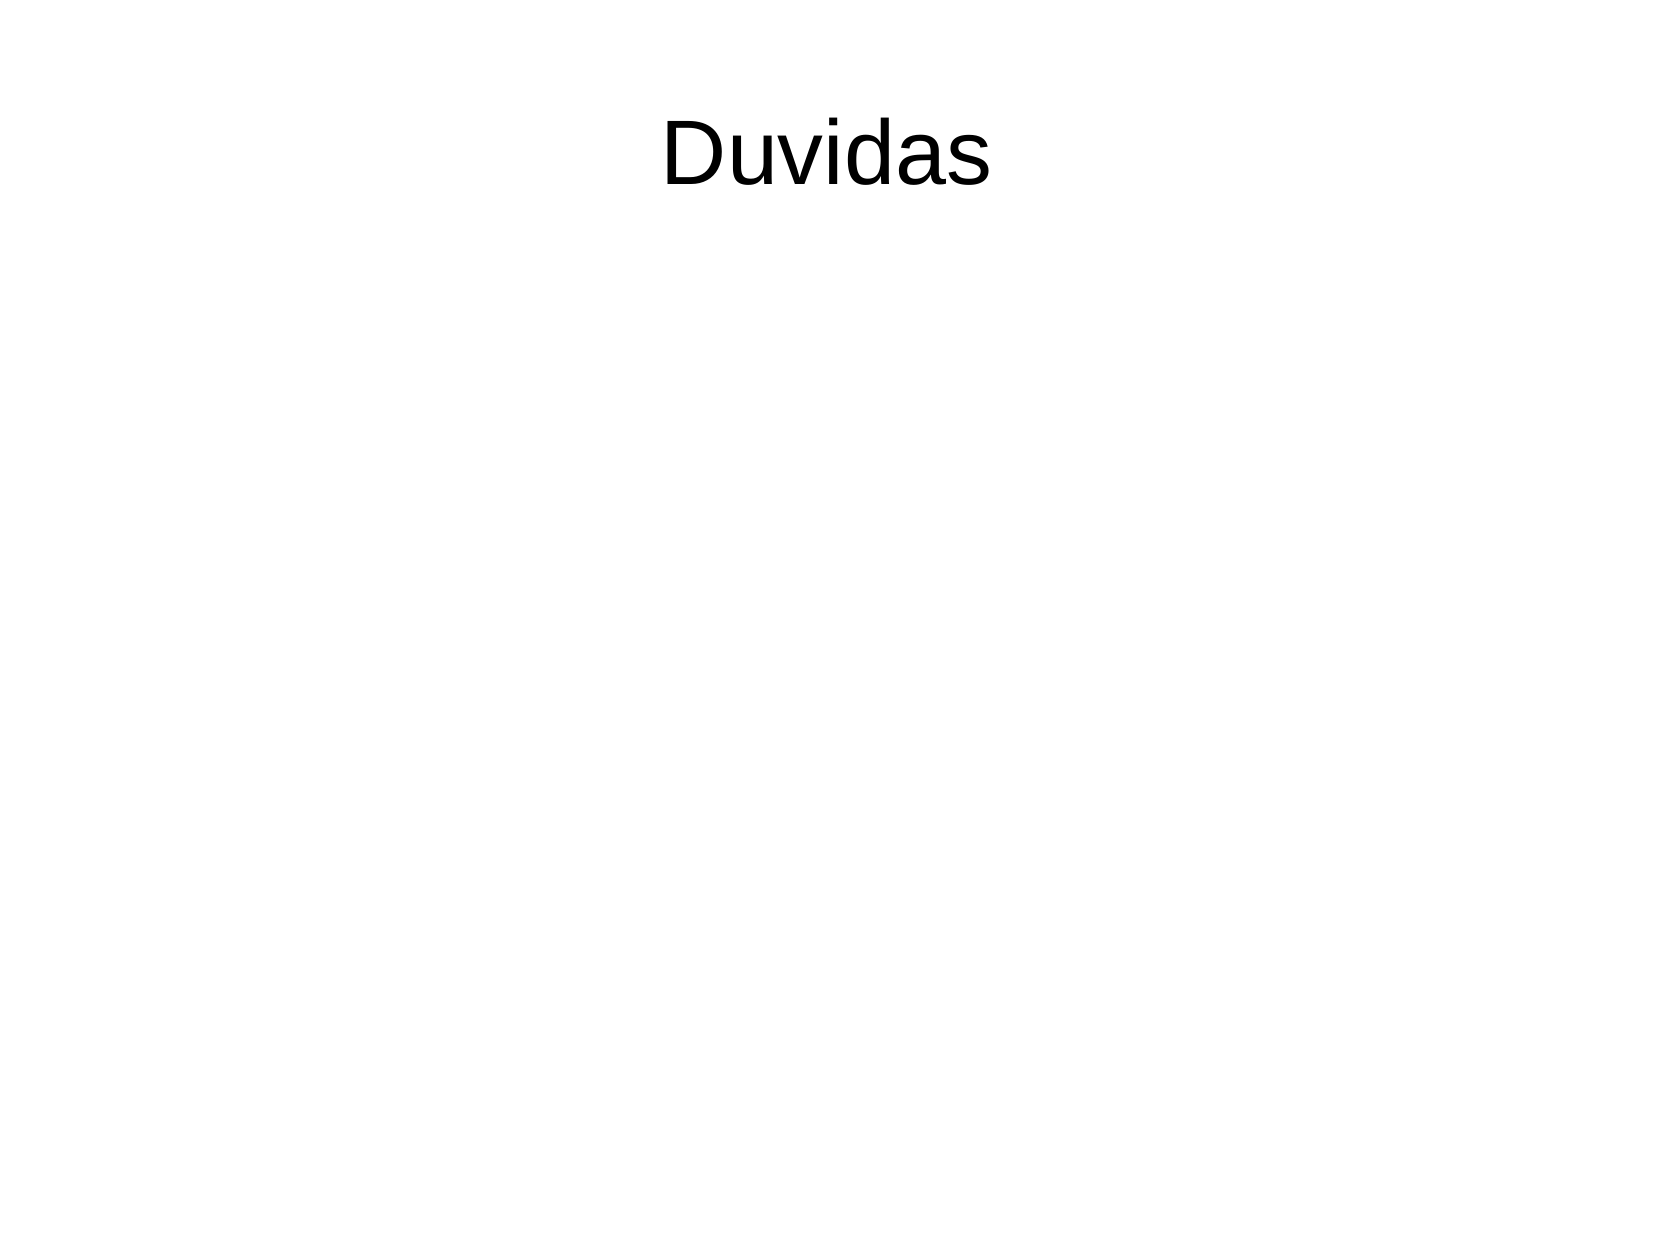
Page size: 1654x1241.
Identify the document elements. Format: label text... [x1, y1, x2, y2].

title Duvidas [82, 49, 1571, 257]
